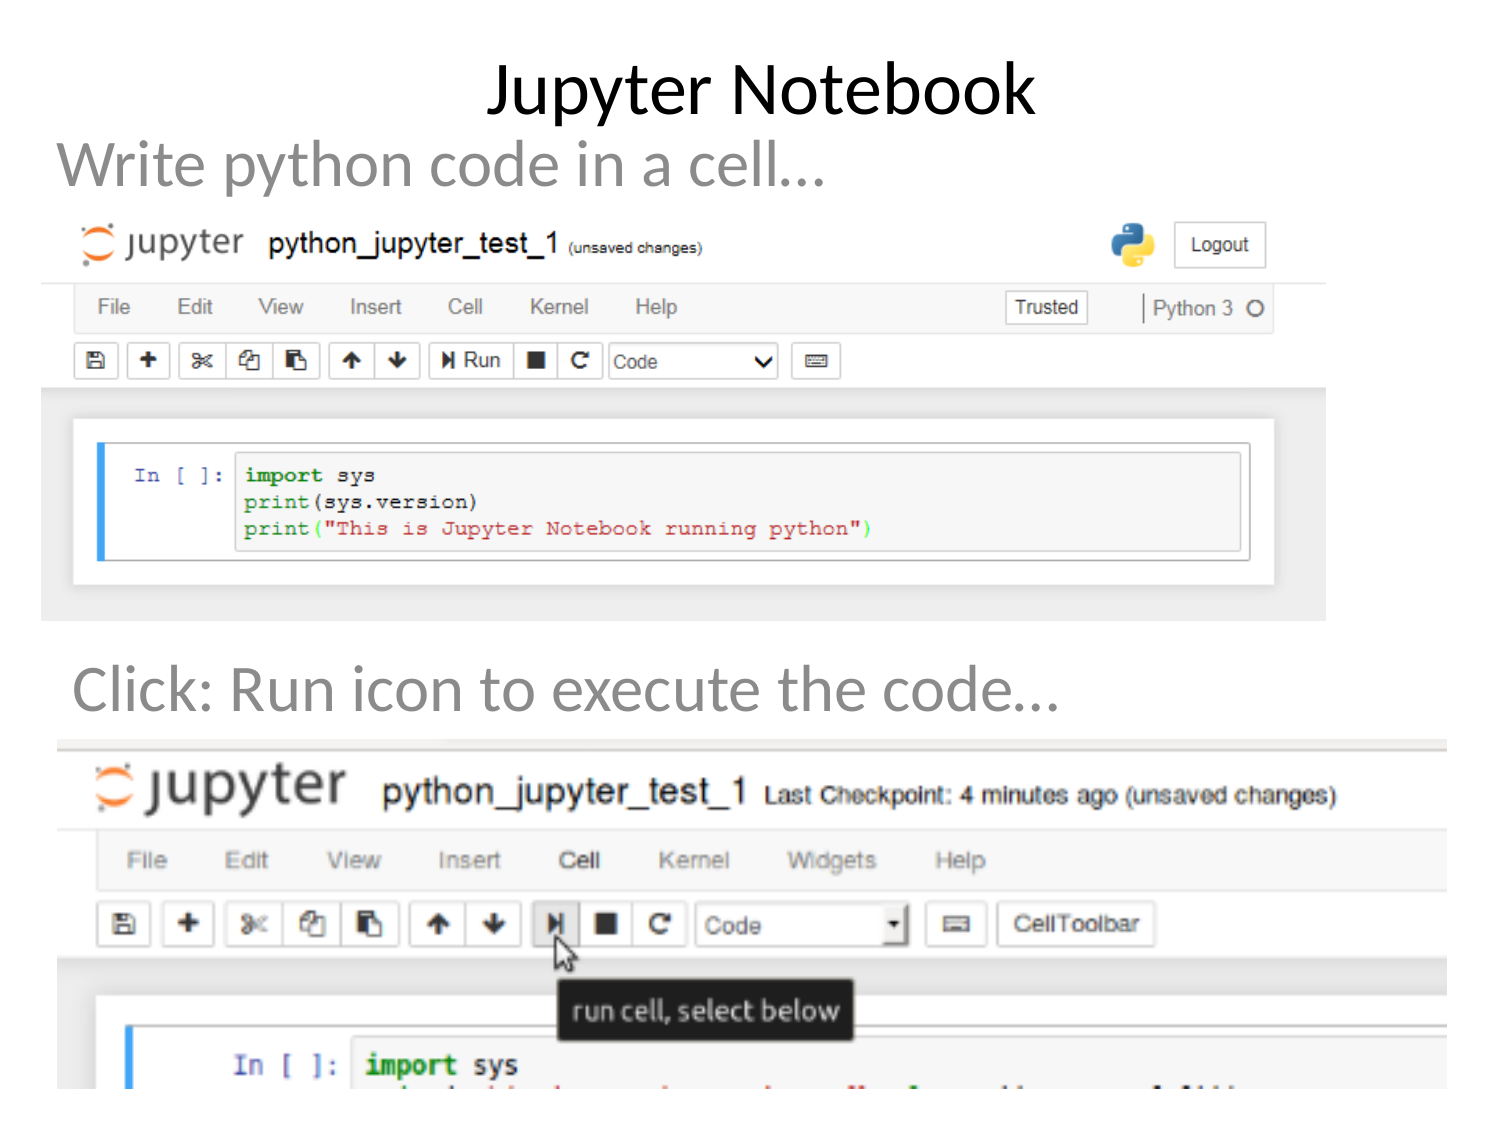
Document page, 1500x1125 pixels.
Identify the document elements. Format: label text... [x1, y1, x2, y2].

picture [41, 214, 1326, 621]
text_box Write python code in a cell… [41, 112, 1436, 215]
text_box Click: Run icon to execute the code… [57, 637, 1452, 740]
title Jupyter Notebook [123, 30, 1399, 112]
picture [57, 740, 1447, 1089]
